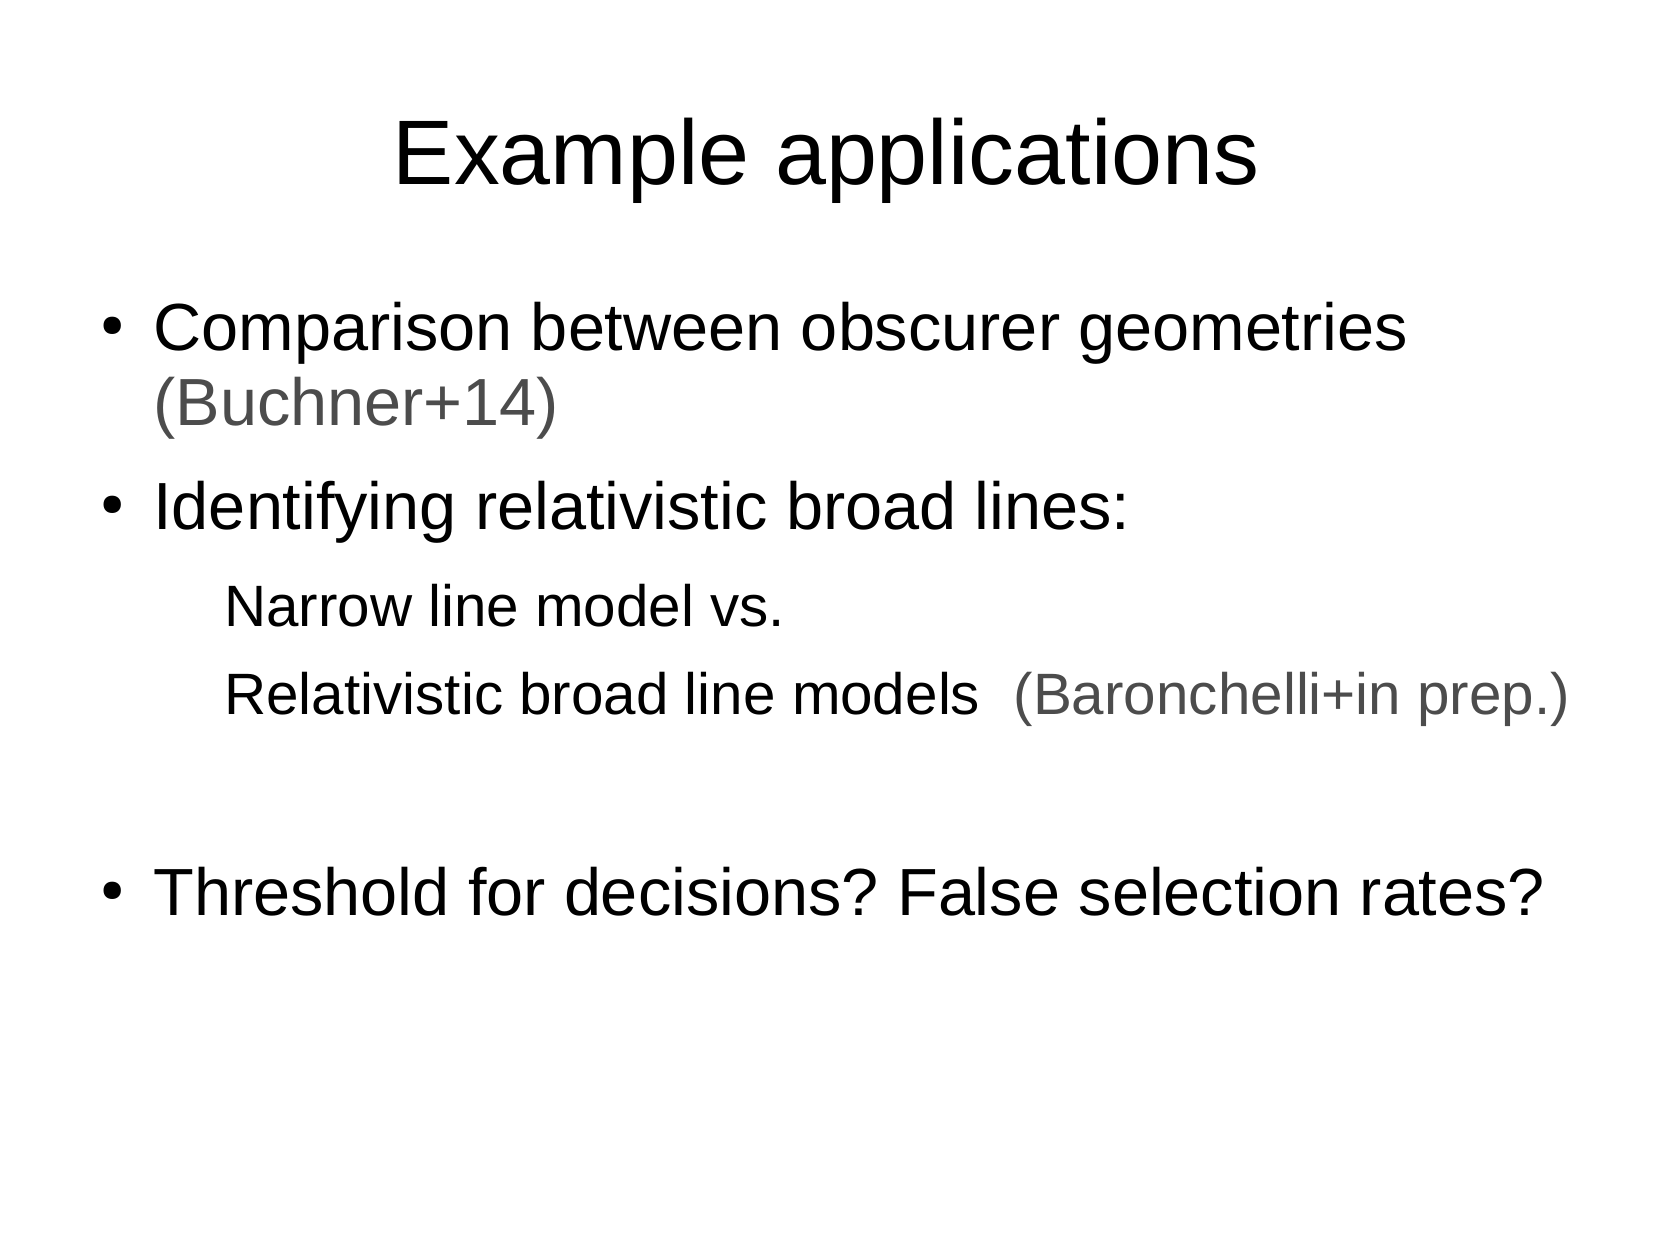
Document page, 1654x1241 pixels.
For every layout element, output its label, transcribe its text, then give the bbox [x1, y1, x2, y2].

list Comparison between obscurer geometries (Buchner+14) Identifying relativistic broad lines: Narrow line model vs. Relativistic broad line models (Baronchelli+in prep.) Threshold for decisions? False selection rates? [82, 290, 1571, 1010]
title Example applications [82, 49, 1571, 257]
